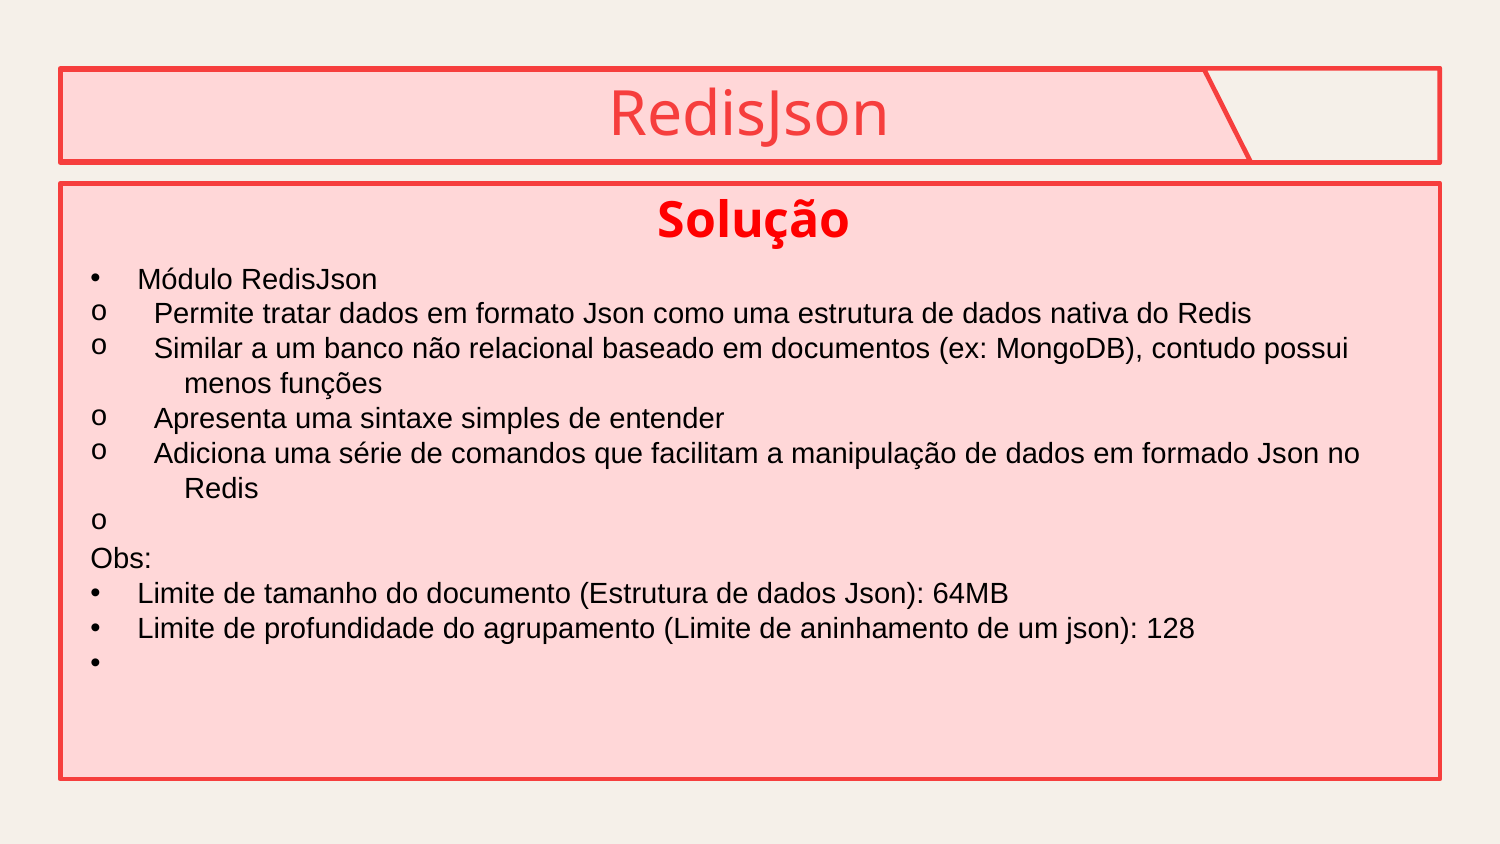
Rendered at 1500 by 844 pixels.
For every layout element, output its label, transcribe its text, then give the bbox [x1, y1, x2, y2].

text_box Solução [65, 180, 1443, 352]
title RedisJson [65, 63, 1434, 158]
text_box Módulo RedisJson Permite tratar dados em formato Json como uma estrutura de dados nativa do Redis Similar a um banco não relacional baseado em documentos (ex: MongoDB), contudo possui menos funções Apresenta uma sintaxe simples de entender Adiciona uma série de comandos que facilitam a manipulação de dados em formado Json no Redis Obs: Limite de tamanho do documento (Estrutura de dados Json): 64MB Limite de profundidade do agrupamento (Limite de aninhamento de um json): 128 [75, 252, 1443, 692]
